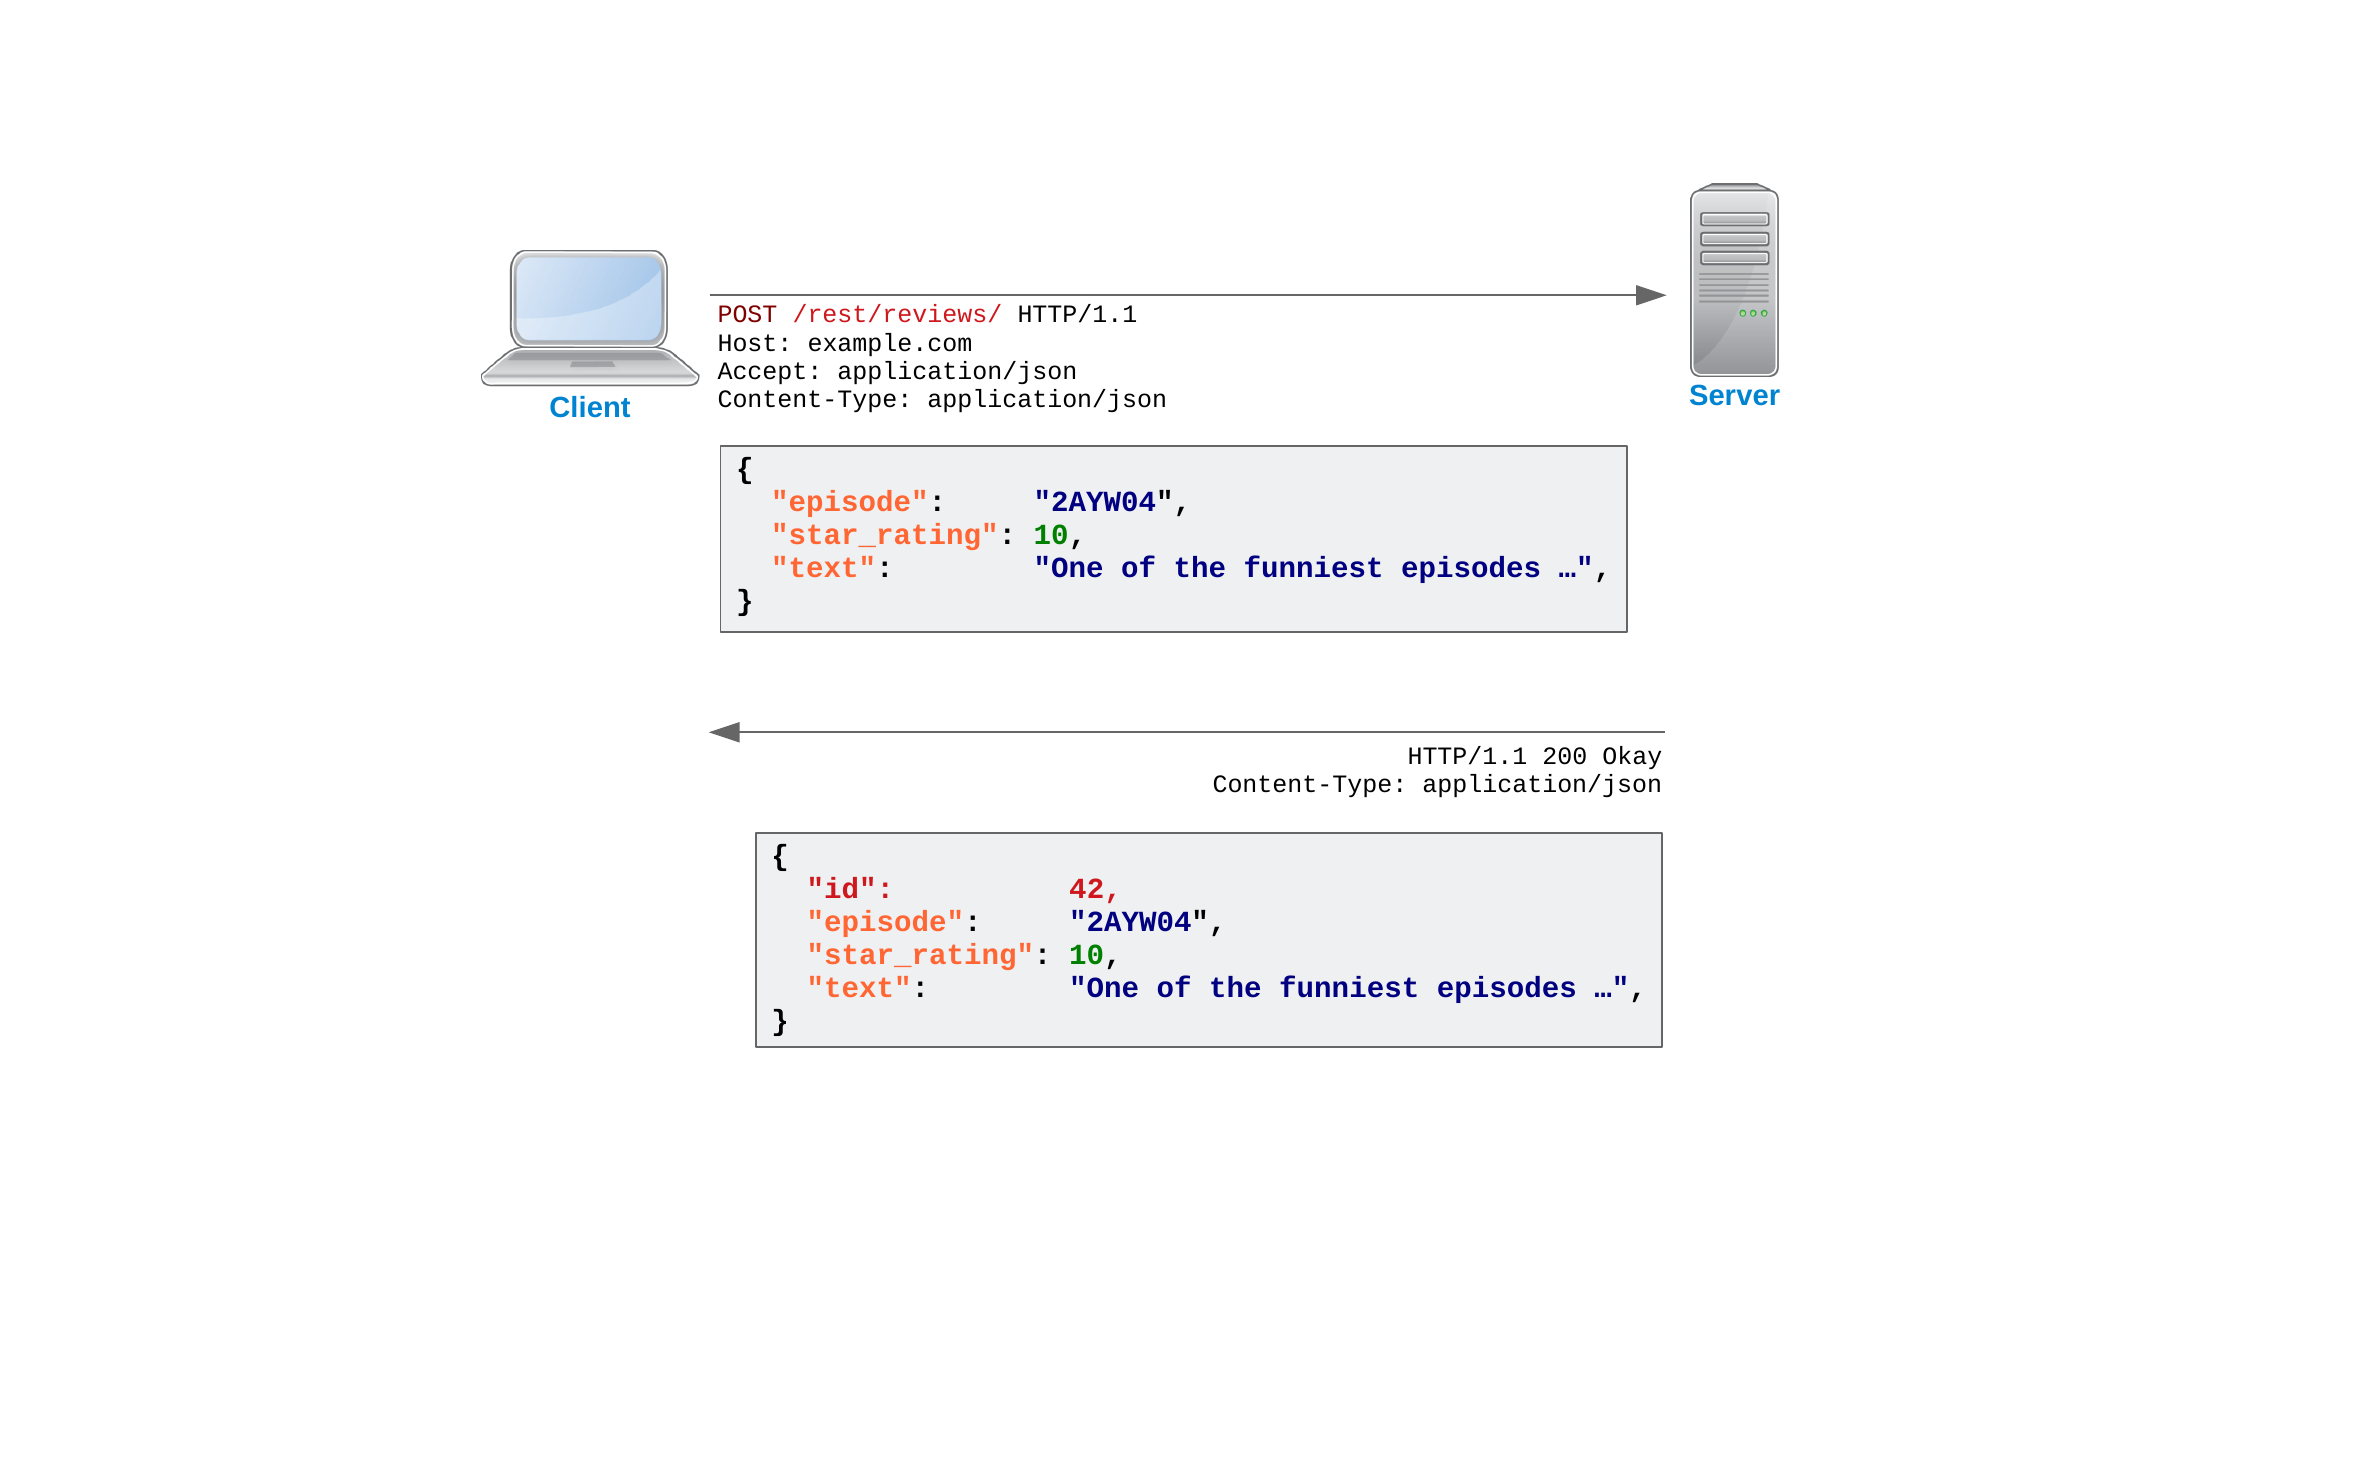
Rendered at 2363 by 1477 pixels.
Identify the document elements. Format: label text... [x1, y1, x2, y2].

text_box Server [1674, 371, 1796, 420]
text_box { "episode": "2AYW04", "star_rating": 10, "text": "One of the funniest episodes …", } [720, 445, 1627, 632]
text_box POST /rest/reviews/ HTTP/1.1 Host: example.com Accept: application/json Content-Type: application/json [702, 294, 1288, 423]
text_box HTTP/1.1 200 Okay Content-Type: application/json [1197, 736, 1678, 808]
text_box { "id": 42, "episode": "2AYW04", "star_rating": 10, "text": "One of the funniest episodes …", } [755, 832, 1663, 1048]
picture [1690, 183, 1779, 371]
picture [471, 240, 709, 396]
text_box Client [534, 383, 646, 432]
